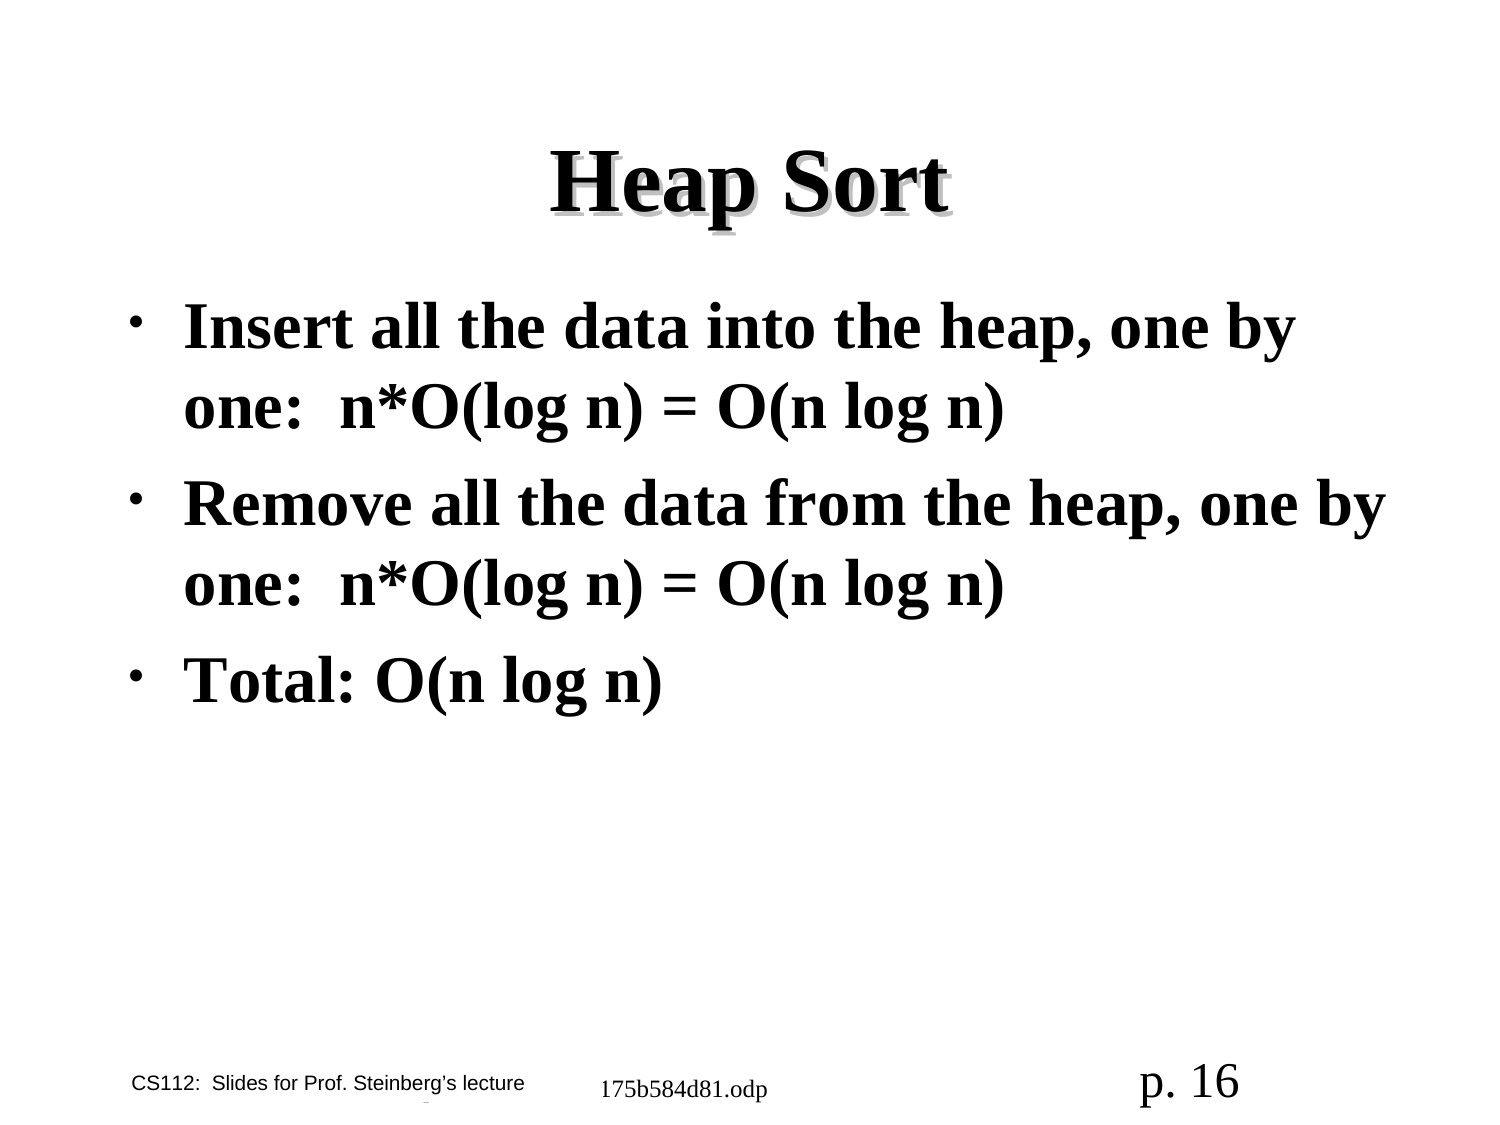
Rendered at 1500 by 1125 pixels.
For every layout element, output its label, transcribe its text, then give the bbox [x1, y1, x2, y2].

list Insert all the data into the heap, one by one: n*O(log n) = O(n log n) Remove all the data from the heap, one by one: n*O(log n) = O(n log n) Total: O(n log n) [112, 274, 1413, 928]
title Heap Sort [112, 2, 1388, 238]
